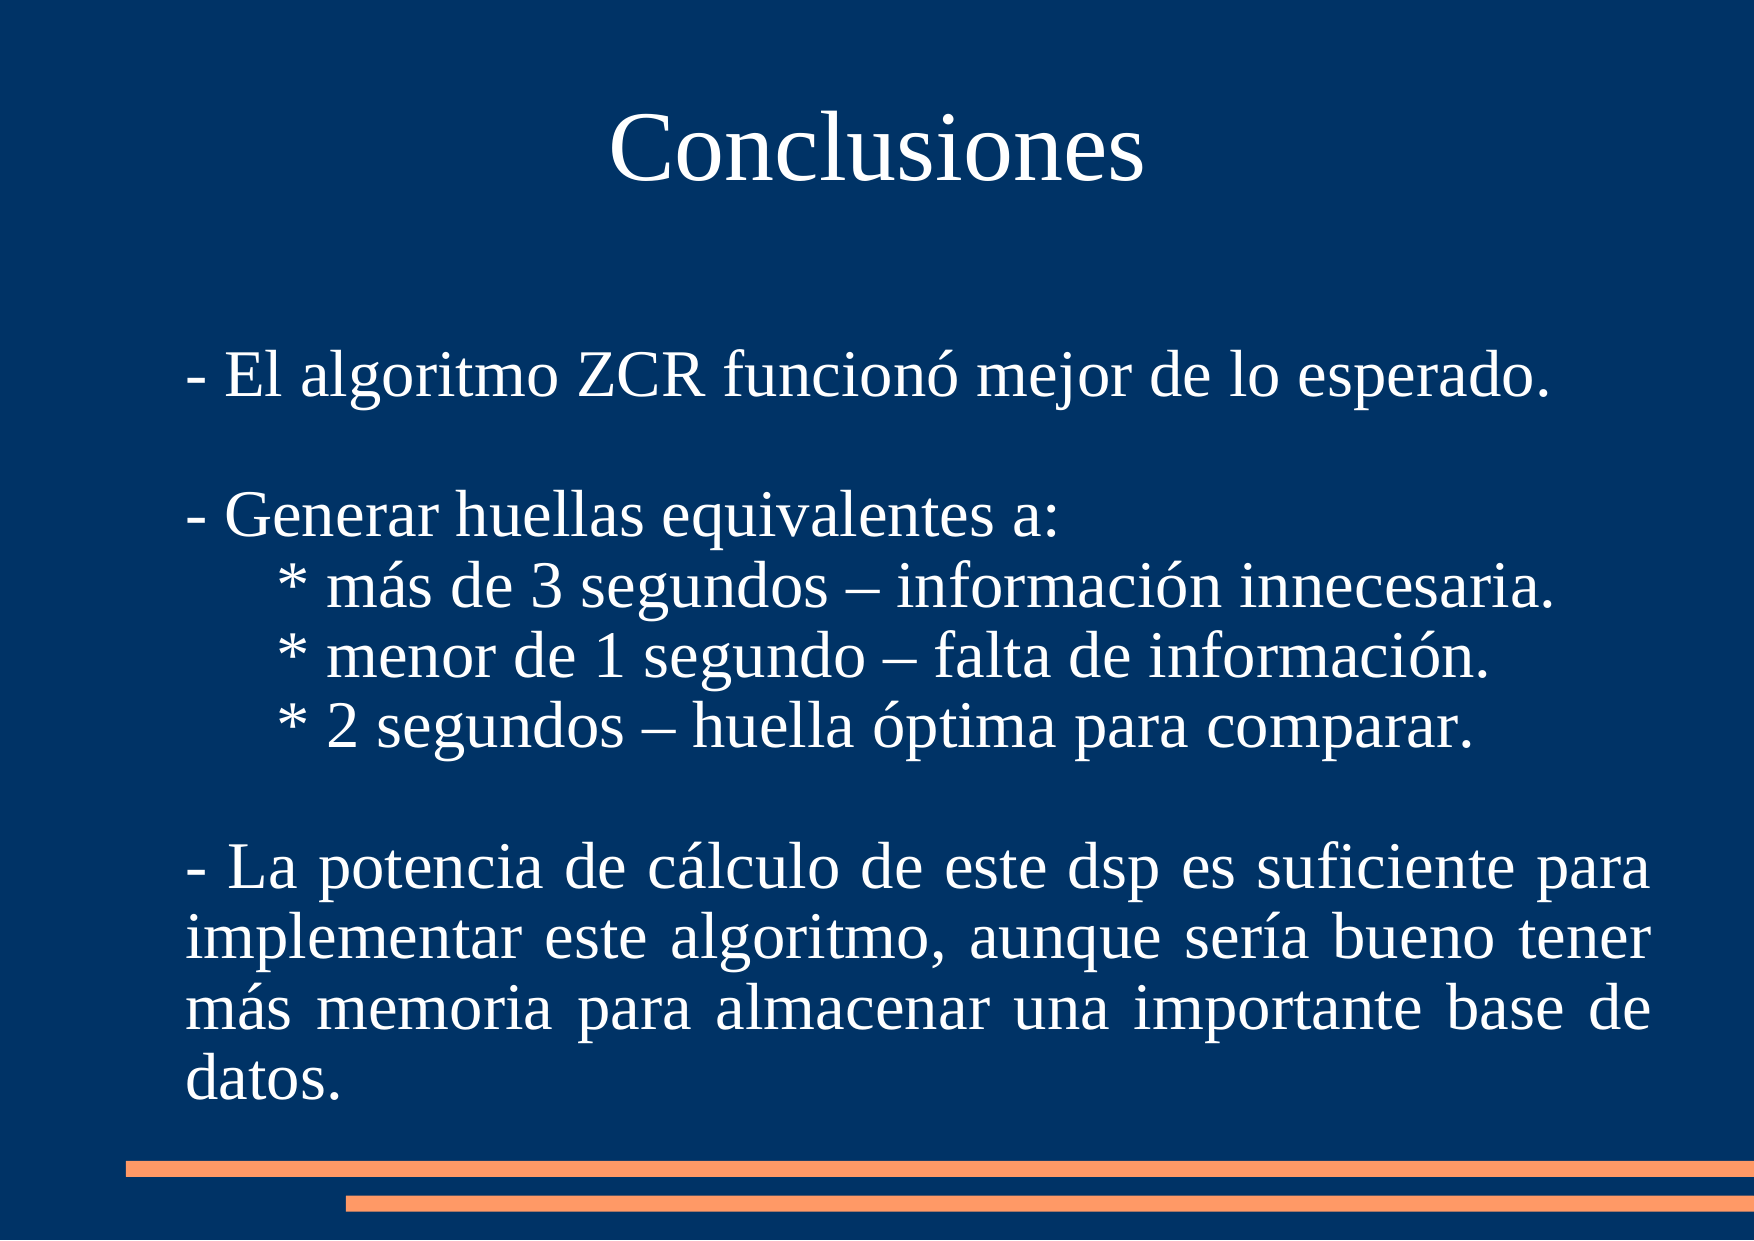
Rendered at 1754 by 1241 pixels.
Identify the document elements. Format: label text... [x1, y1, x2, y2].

subtitle - El algoritmo ZCR funcionó mejor de lo esperado. - Generar huellas equivalentes a: * más de 3 segundos – información innecesaria. * menor de 1 segundo – falta de información. * 2 segundos – huella óptima para comparar. - La potencia de cálculo de este dsp es suficiente para implementar este algoritmo, aunque sería bueno tener más memoria para almacenar una importante base de datos. [128, 329, 1655, 1125]
title Conclusiones [128, 53, 1627, 246]
